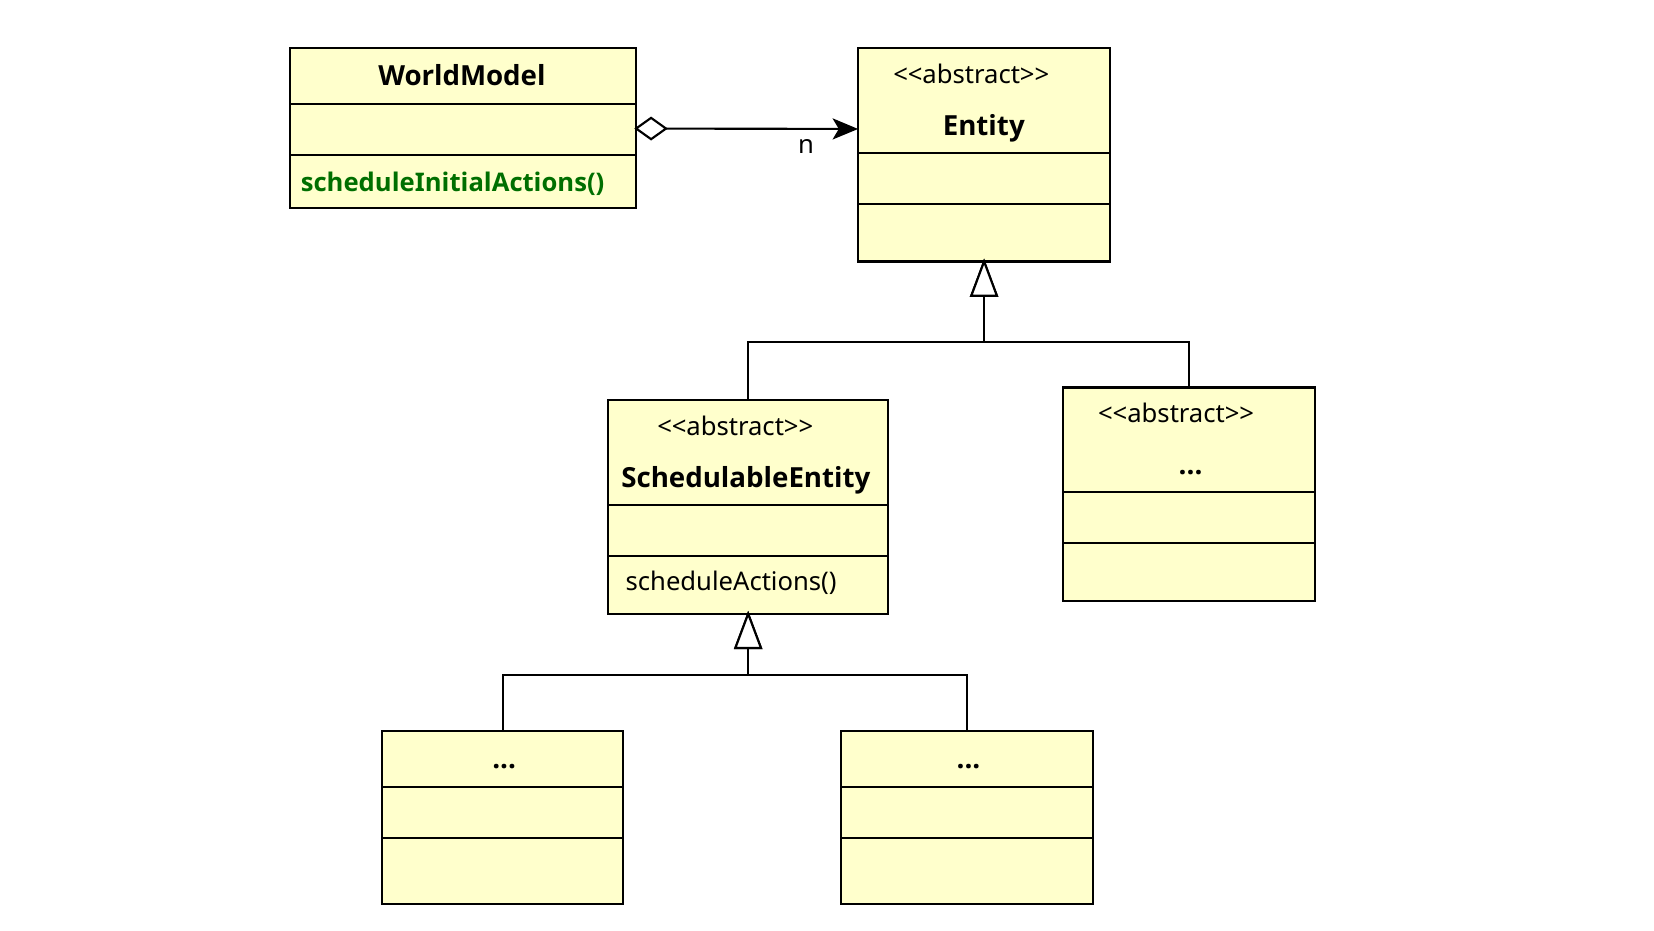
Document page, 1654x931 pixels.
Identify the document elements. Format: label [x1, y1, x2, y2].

picture [255, 15, 1349, 931]
